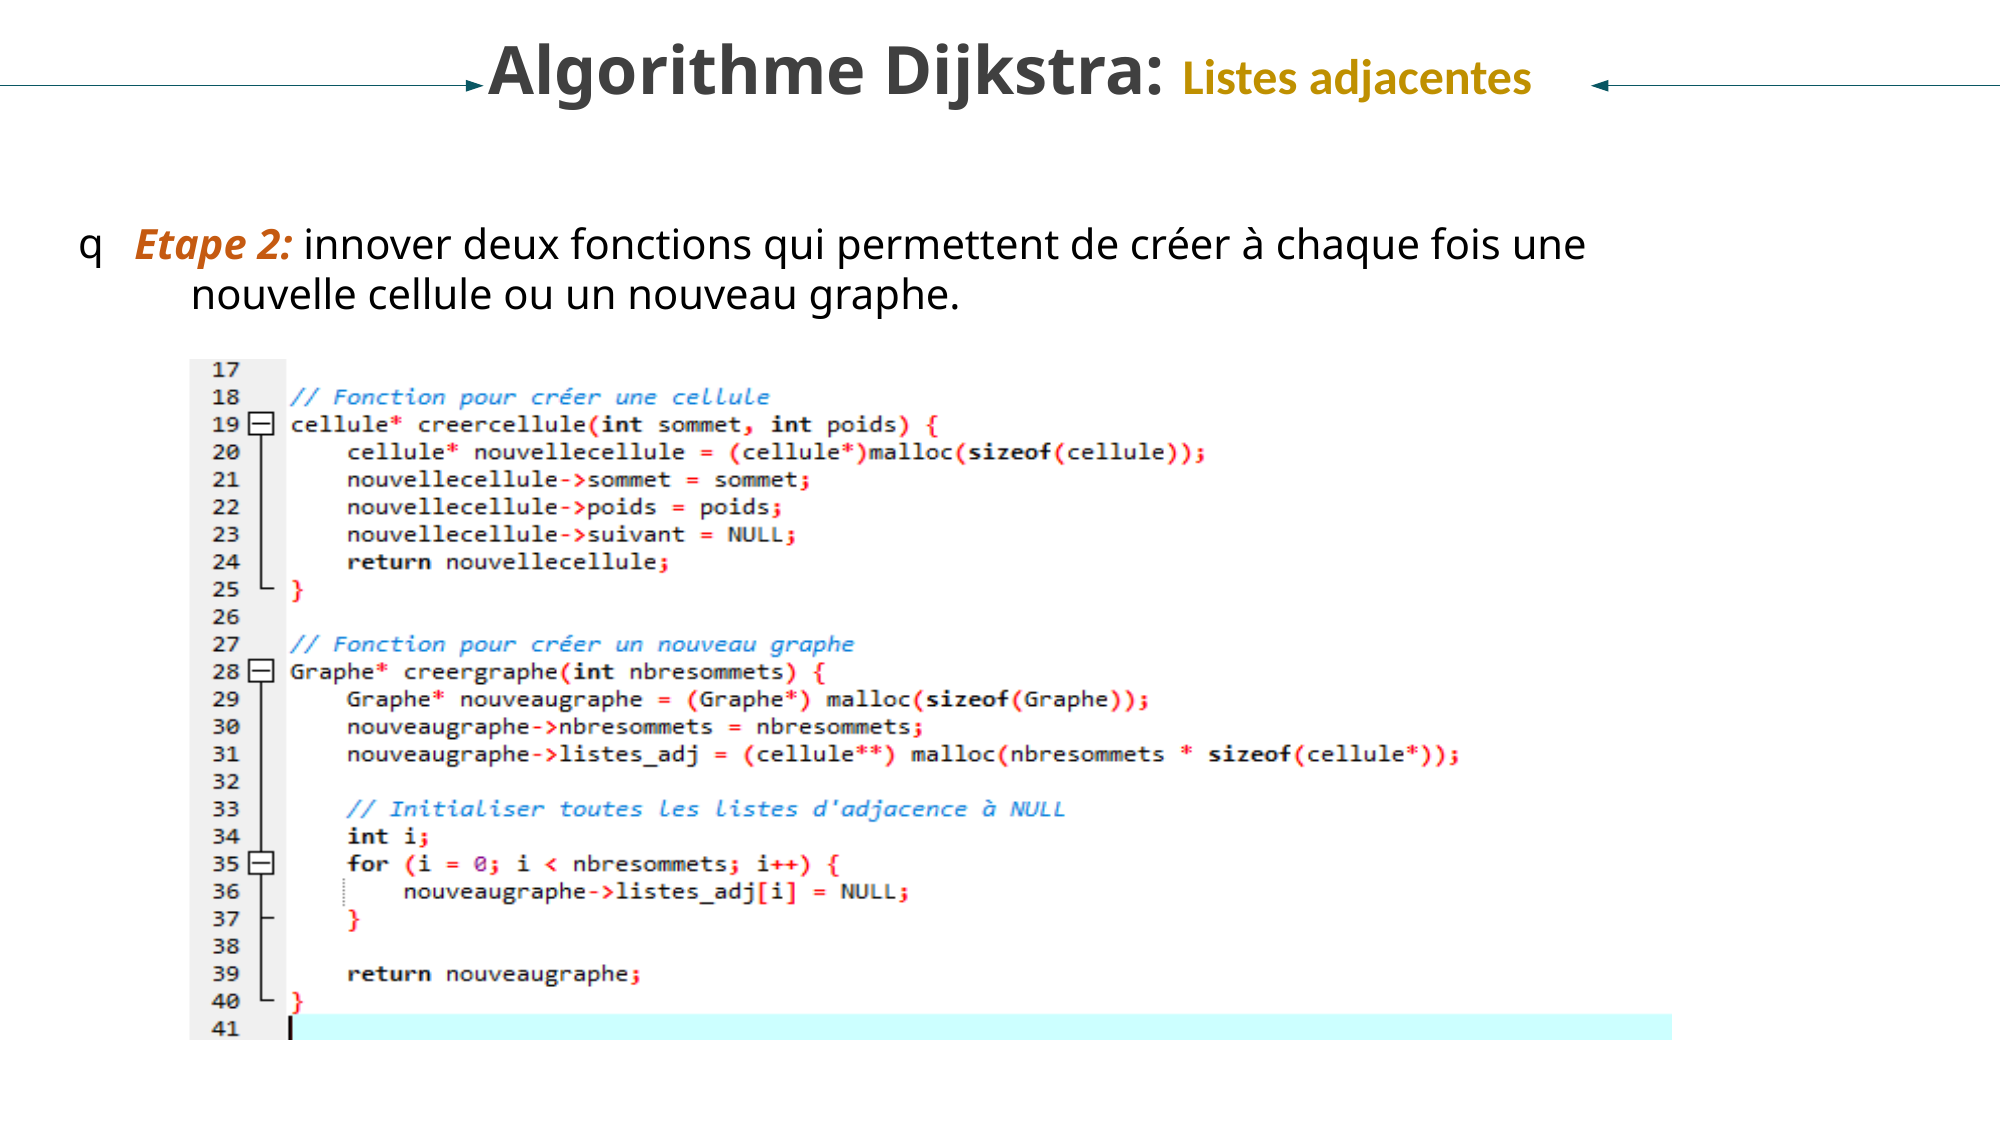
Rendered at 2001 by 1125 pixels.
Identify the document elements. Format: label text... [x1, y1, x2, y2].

text_box Etape 2: innover deux fonctions qui permettent de créer à chaque fois une nouvelle cellule ou un nouveau graphe. [63, 210, 1745, 327]
text_box Algorithme Dijkstra: Listes adjacentes [280, 36, 1764, 110]
picture [188, 359, 1672, 1040]
